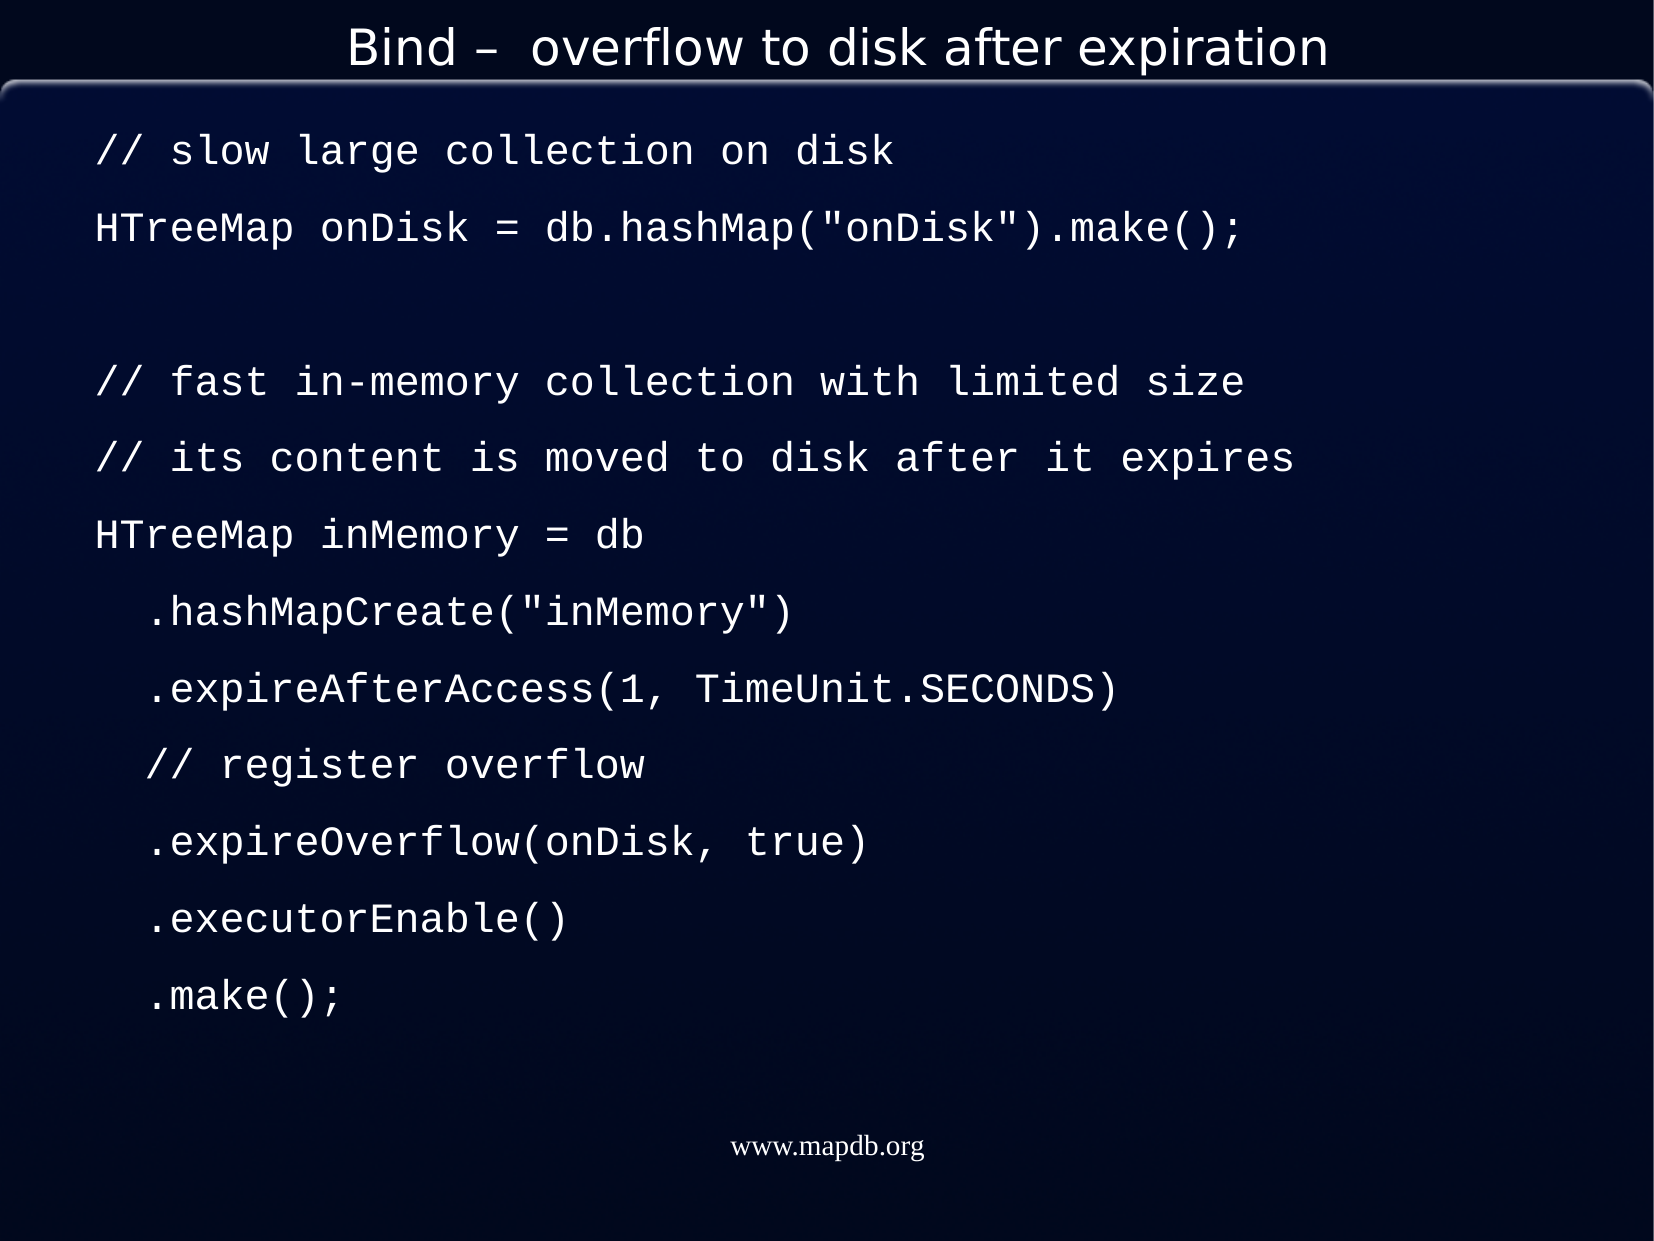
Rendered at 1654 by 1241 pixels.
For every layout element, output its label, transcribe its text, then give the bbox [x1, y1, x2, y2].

picture [0, 0, 1654, 1241]
title Bind – overflow to disk after expiration [94, 13, 1583, 83]
list // slow large collection on disk HTreeMap onDisk = db.hashMap("onDisk").make(); // fast in-memory collection with limited size // its content is moved to disk after it expires HTreeMap inMemory = db .hashMapCreate("inMemory") .expireAfterAccess(1, TimeUnit.SECONDS) // register overflow .expireOverflow(onDisk, true) .executorEnable() .make(); [94, 129, 1583, 1096]
